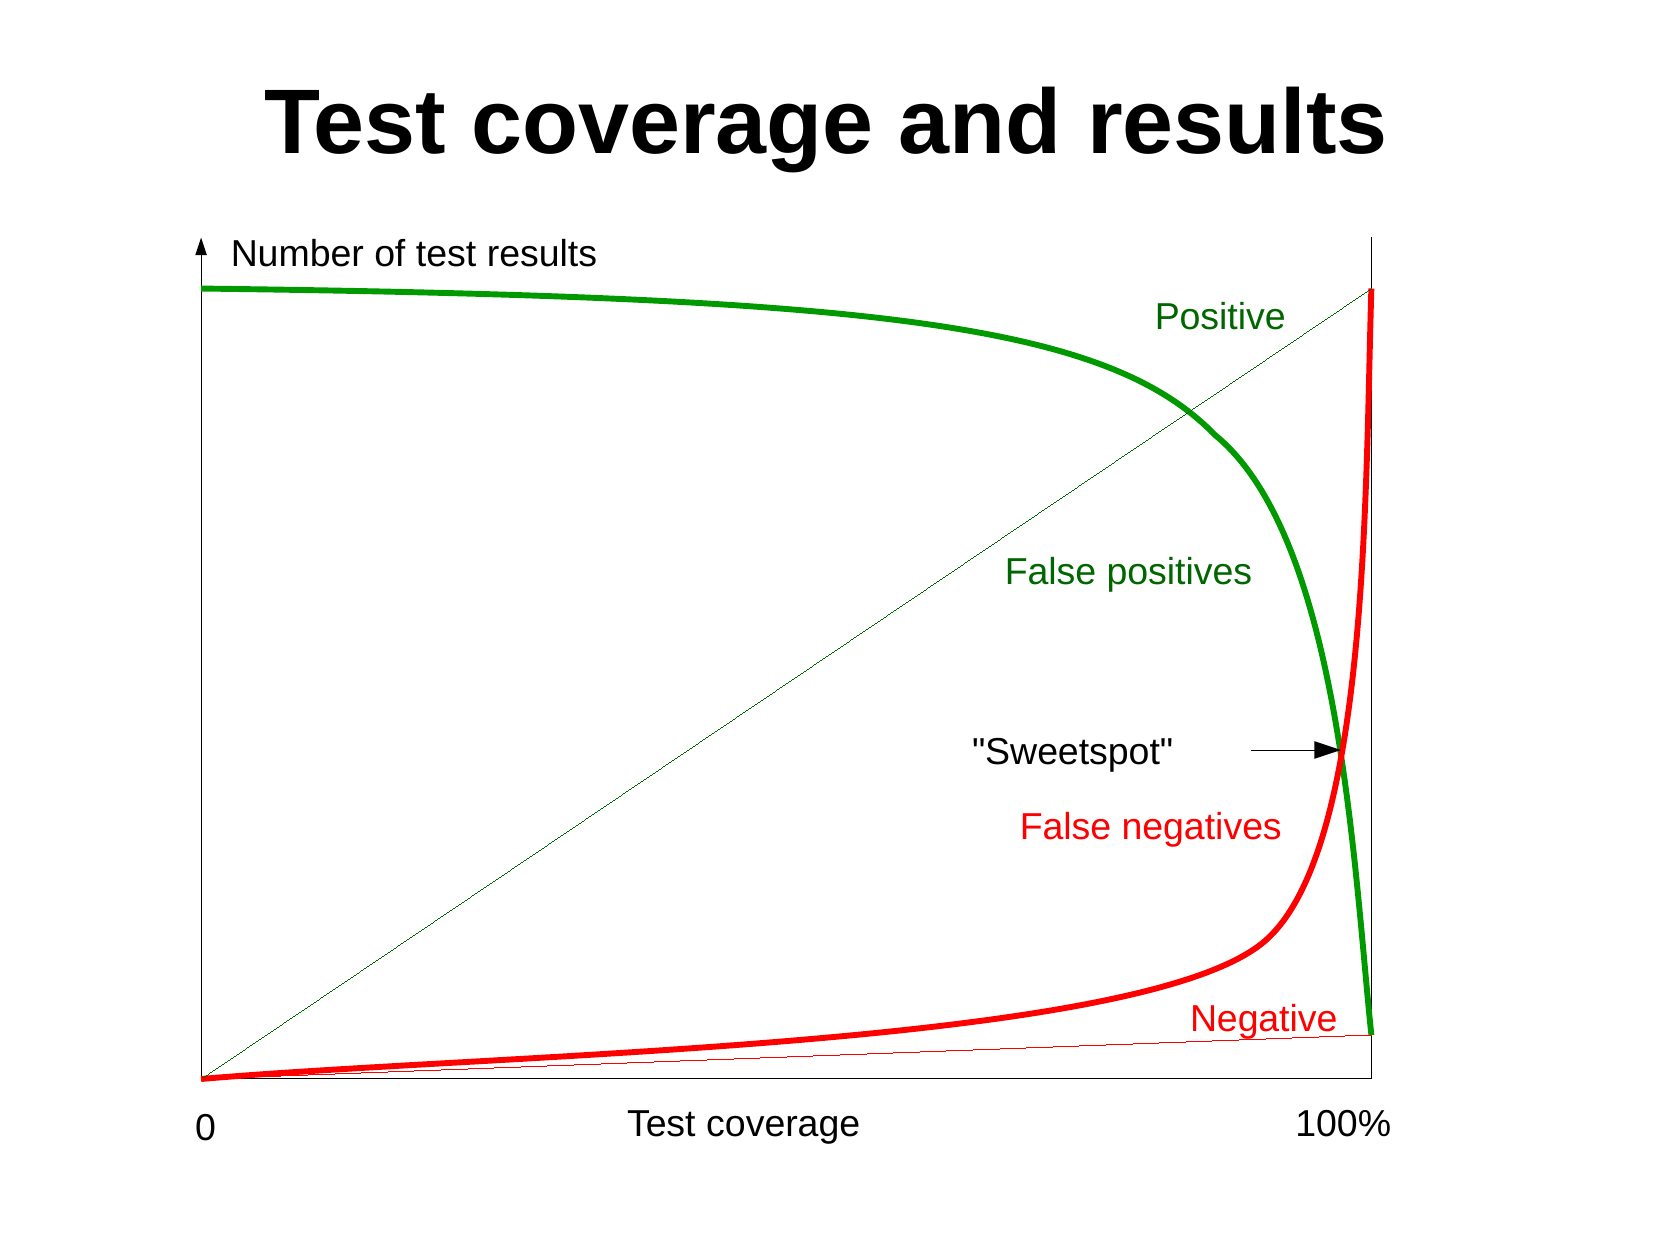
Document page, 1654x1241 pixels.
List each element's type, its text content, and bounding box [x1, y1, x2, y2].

text_box Positive [1140, 288, 1337, 346]
text_box False negatives [1005, 798, 1312, 856]
text_box False positives [990, 543, 1287, 601]
text_box Test coverage [612, 1095, 886, 1156]
text_box 0 [180, 1099, 241, 1157]
title Test coverage and results [82, 49, 1571, 196]
text_box "Sweetspot" [957, 723, 1228, 781]
text_box Number of test results [216, 225, 646, 282]
text_box Negative [1175, 990, 1444, 1047]
text_box 100% [1280, 1095, 1471, 1156]
